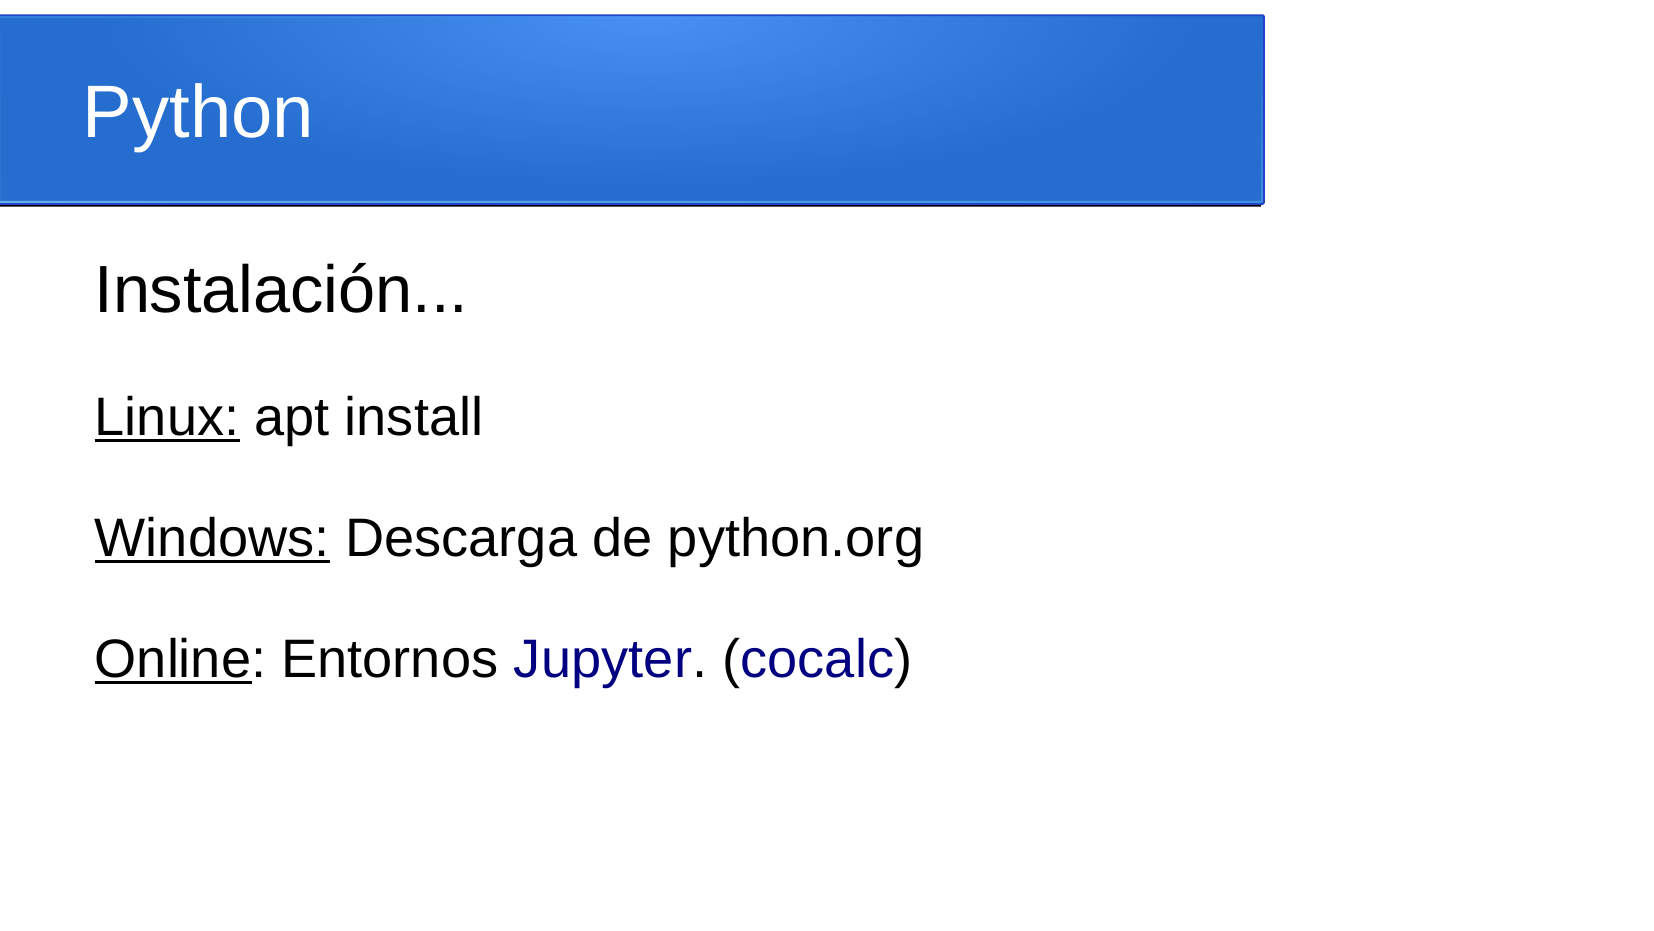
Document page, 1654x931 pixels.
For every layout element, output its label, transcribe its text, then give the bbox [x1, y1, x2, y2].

title Python [82, 35, 1235, 189]
subtitle Instalación... Linux: apt install Windows: Descarga de python.org Online: Entornos Jupyter. (cocalc) [94, 251, 1583, 825]
